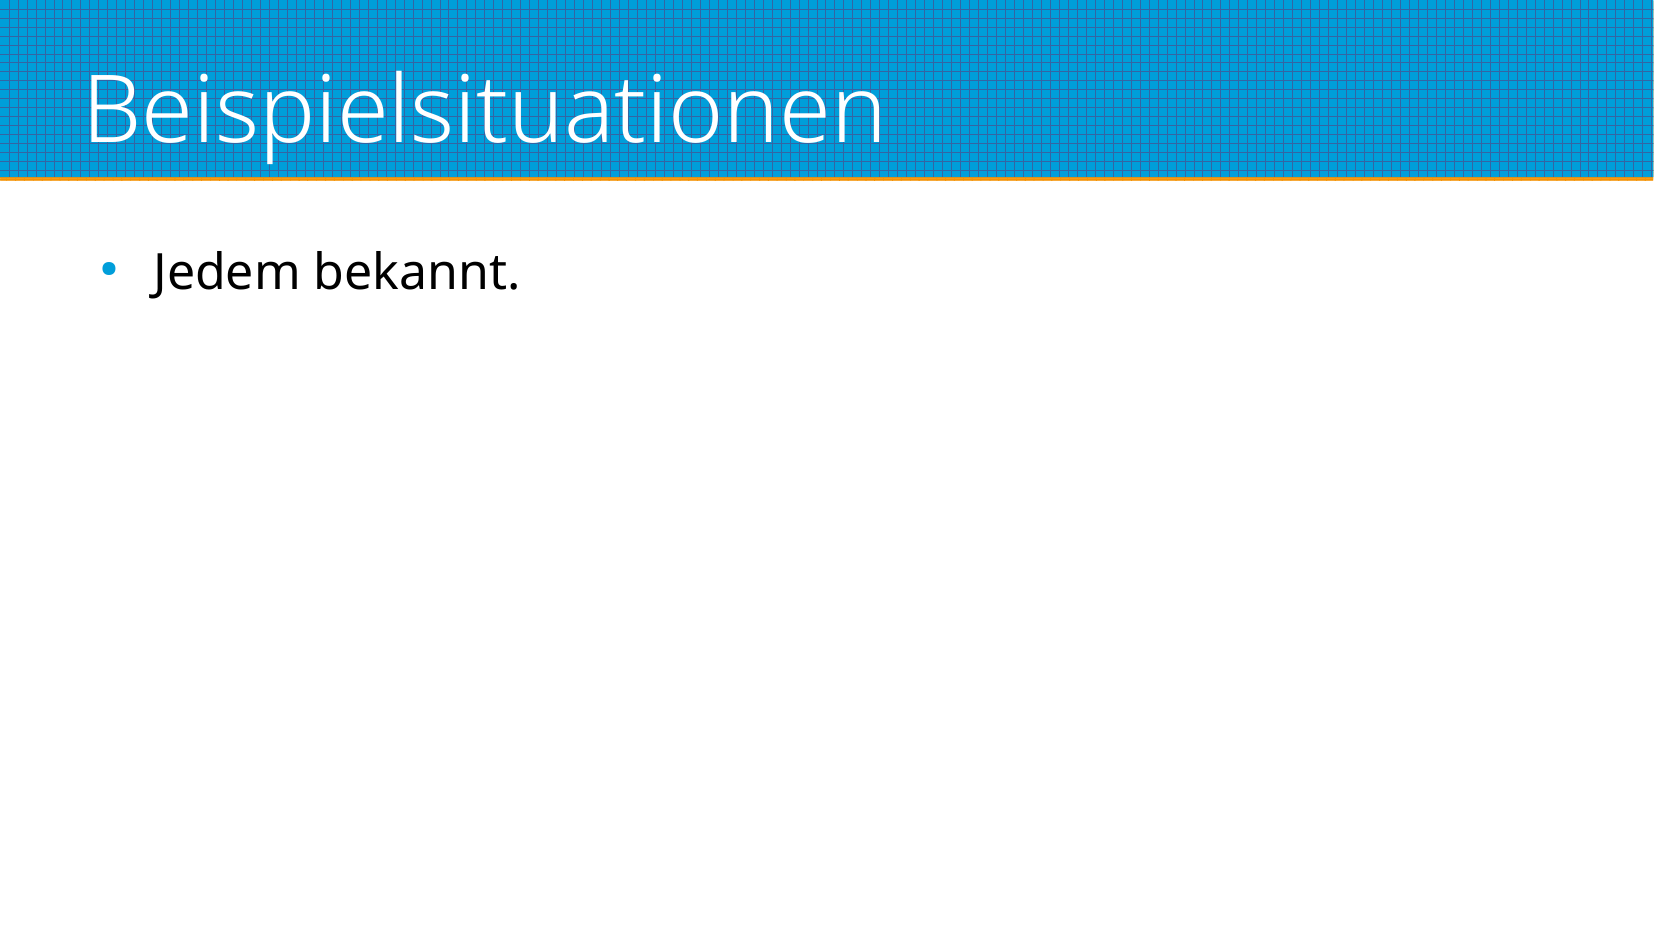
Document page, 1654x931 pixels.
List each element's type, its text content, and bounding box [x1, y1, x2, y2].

title Beispielsituationen [82, 14, 1571, 171]
list Jedem bekannt. [82, 236, 1563, 811]
